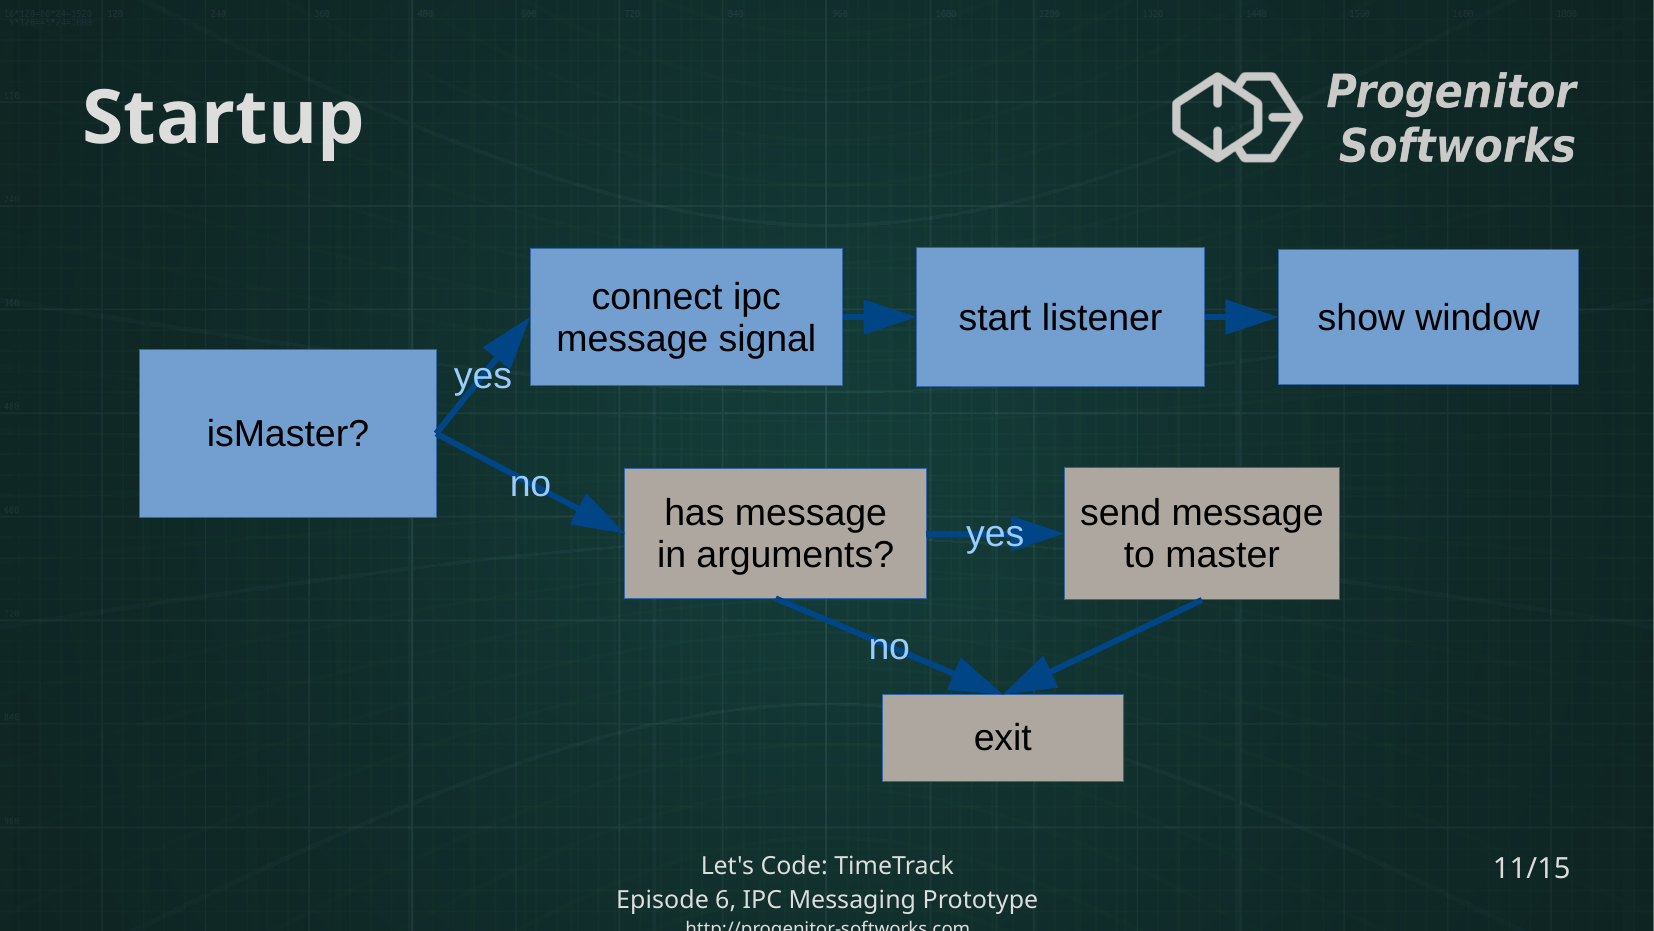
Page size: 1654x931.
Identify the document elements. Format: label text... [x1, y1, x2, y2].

text_box isMaster? [139, 349, 437, 518]
text_box show window [1278, 249, 1579, 385]
text_box send message to master [1064, 467, 1340, 600]
text_box exit [882, 694, 1124, 782]
text_box connect ipc message signal [530, 248, 843, 386]
title Startup [82, 37, 1133, 193]
text_box start listener [916, 247, 1205, 387]
picture [0, 0, 1654, 931]
text_box has message in arguments? [624, 468, 927, 599]
